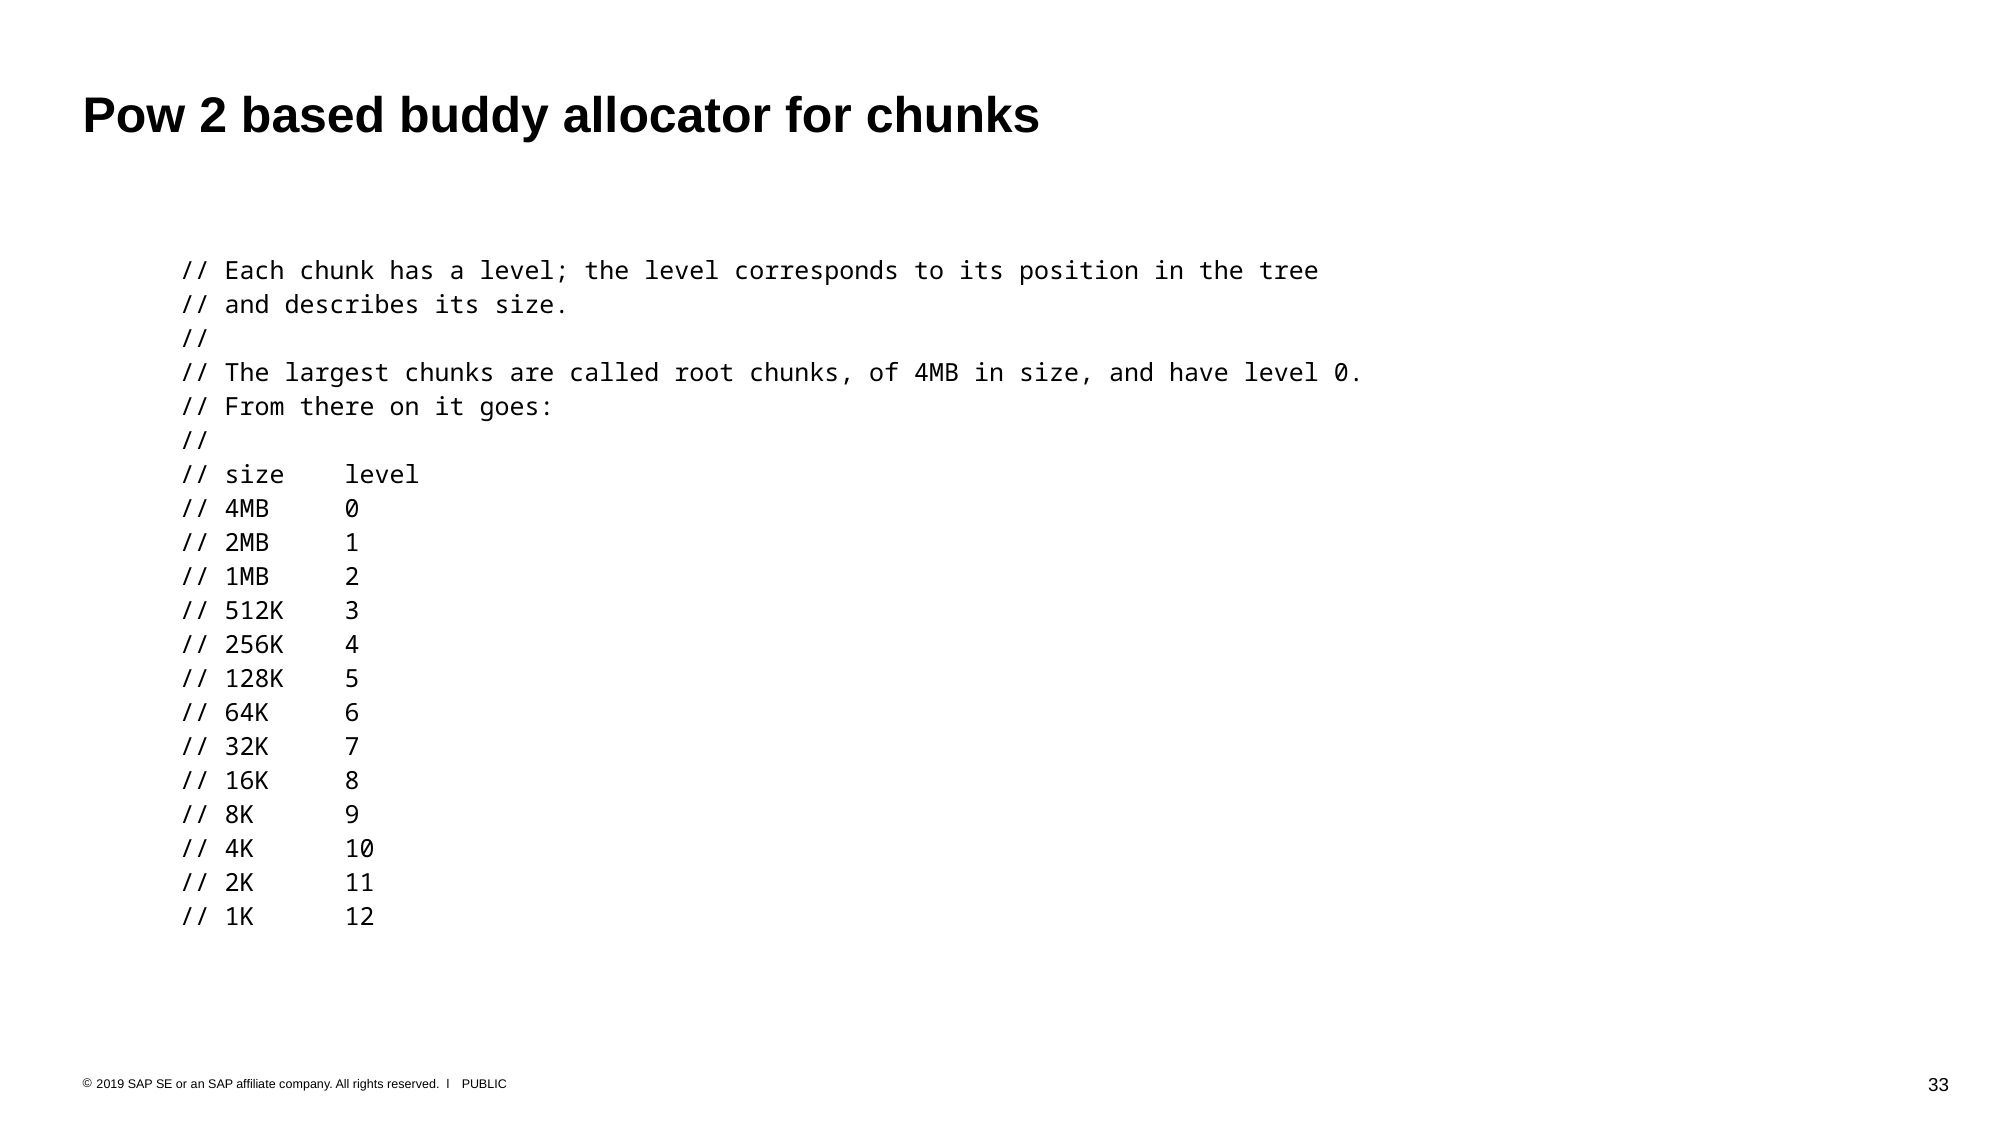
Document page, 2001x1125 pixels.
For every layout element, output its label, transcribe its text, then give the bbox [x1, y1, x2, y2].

text_box // Each chunk has a level; the level corresponds to its position in the tree // and describes its size. // // The largest chunks are called root chunks, of 4MB in size, and have level 0. // From there on it goes: // // size level // 4MB 0 // 2MB 1 // 1MB 2 // 512K 3 // 256K 4 // 128K 5 // 64K 6 // 32K 7 // 16K 8 // 8K 9 // 4K 10 // 2K 11 // 1K 12 [165, 245, 1726, 841]
title Pow 2 based buddy allocator for chunks [82, 82, 1918, 144]
